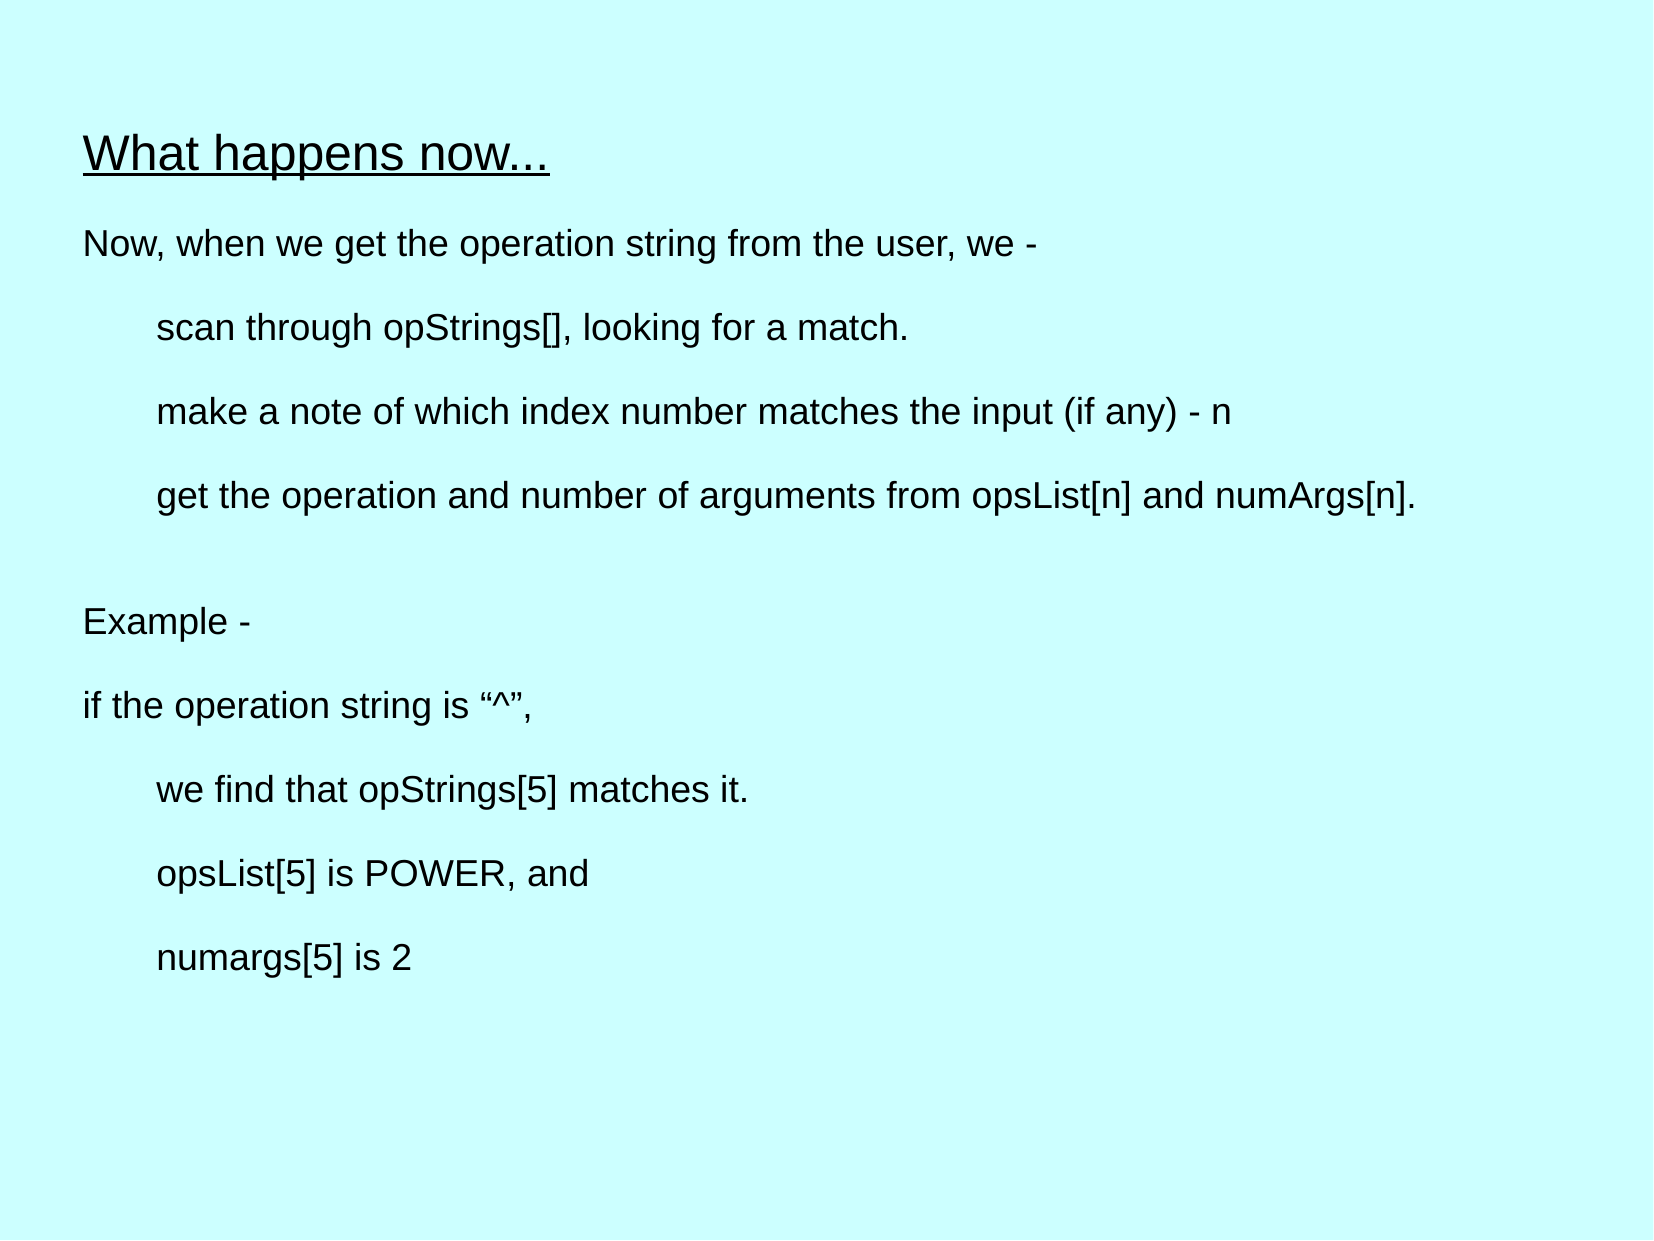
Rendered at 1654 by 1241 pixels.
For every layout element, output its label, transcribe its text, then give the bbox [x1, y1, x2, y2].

subtitle What happens now... Now, when we get the operation string from the user, we - scan through opStrings[], looking for a match. make a note of which index number matches the input (if any) - n get the operation and number of arguments from opsList[n] and numArgs[n]. Example - if the operation string is “^”, we find that opStrings[5] matches it. opsList[5] is POWER, and numargs[5] is 2 [82, 82, 1583, 1158]
